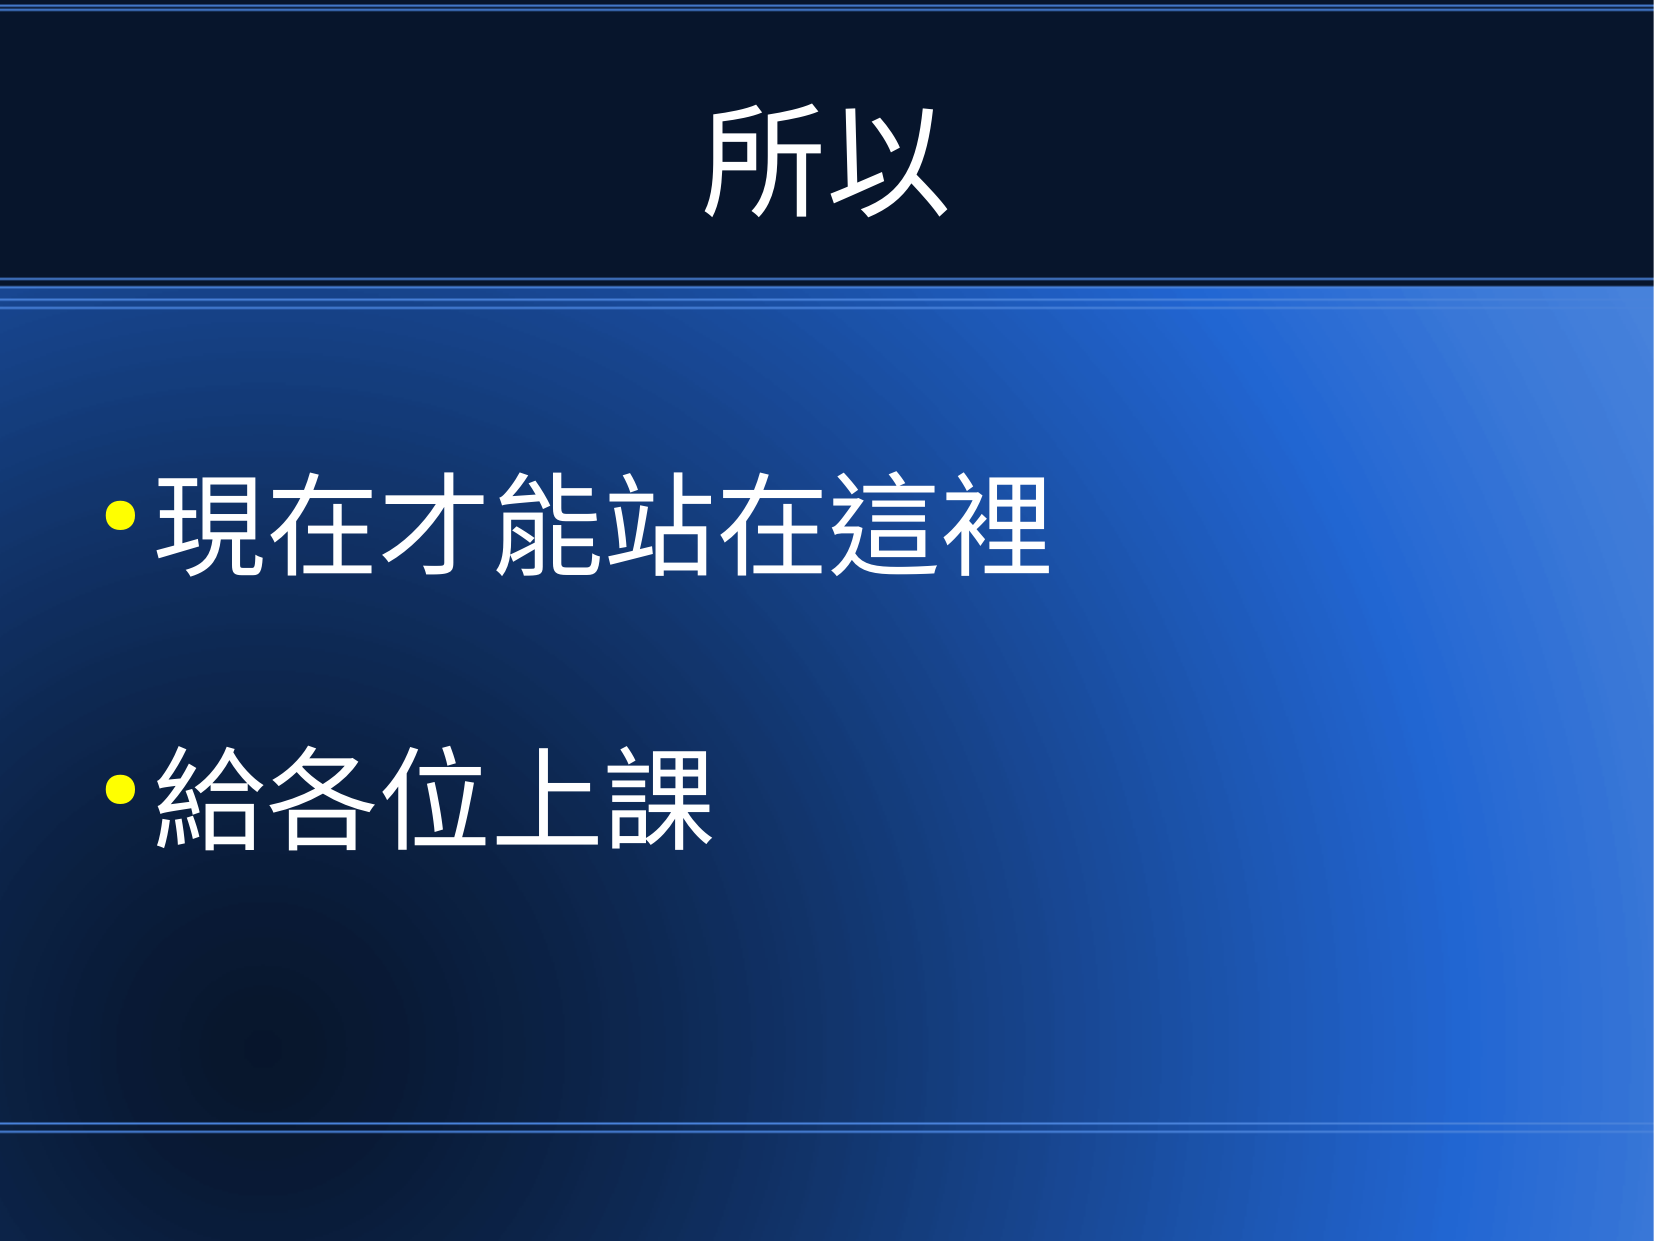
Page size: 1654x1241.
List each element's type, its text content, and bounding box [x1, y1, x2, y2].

title 所以 [82, 49, 1571, 257]
list 現在才能站在這裡 給各位上課 [82, 355, 1571, 1241]
picture [0, 0, 1654, 1241]
